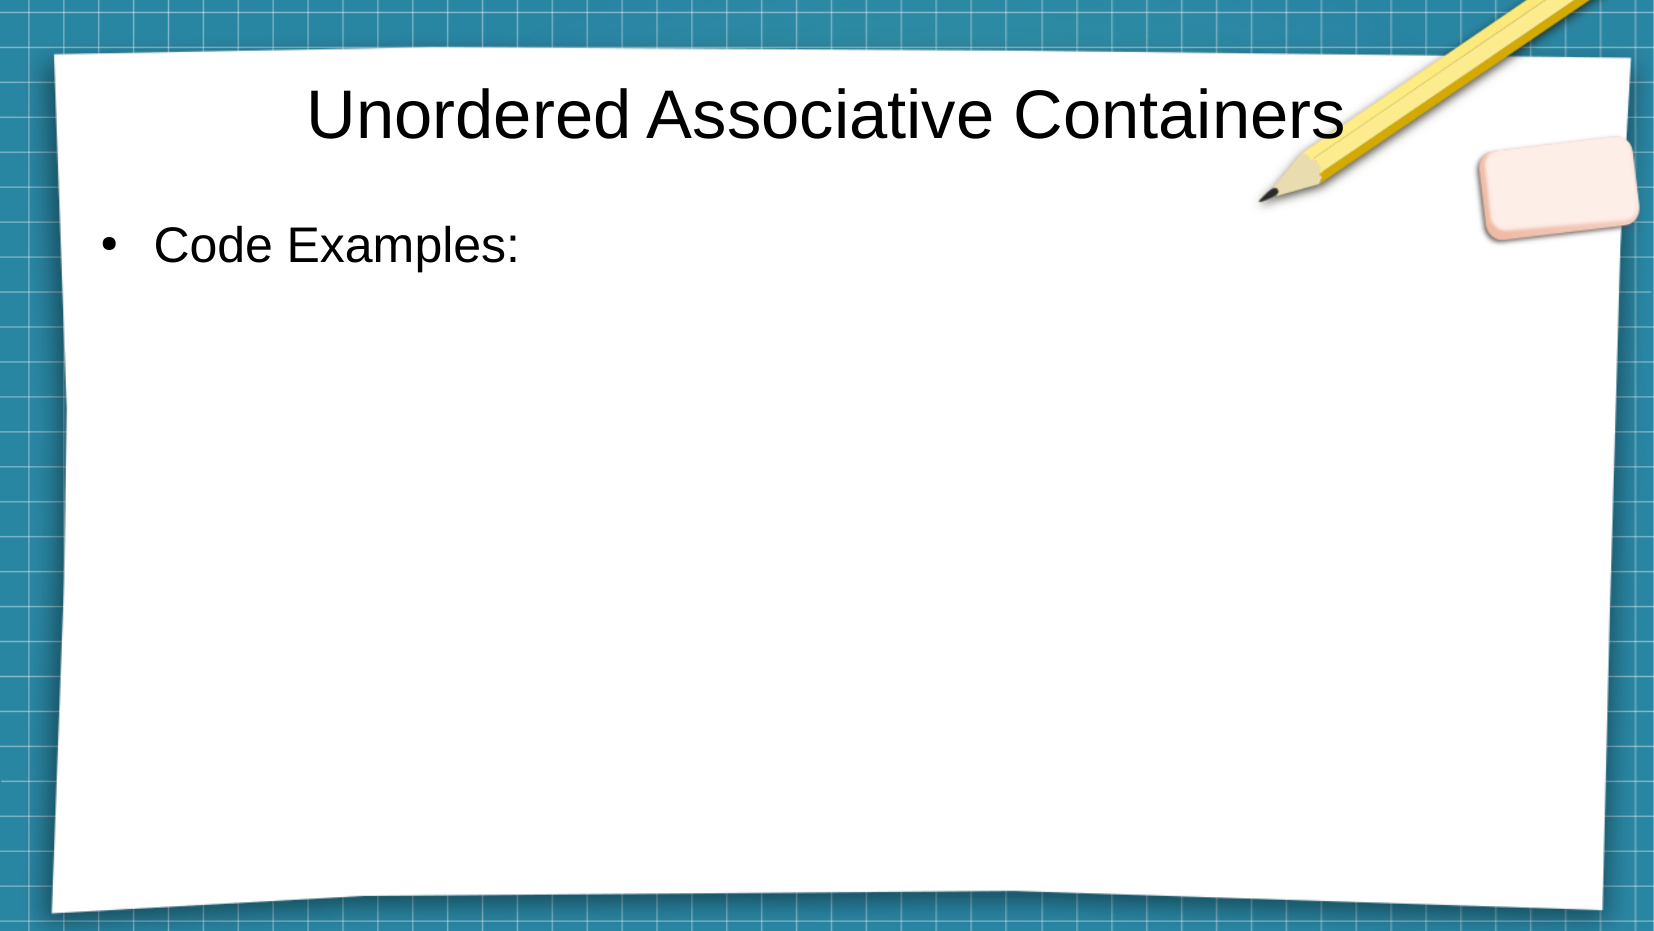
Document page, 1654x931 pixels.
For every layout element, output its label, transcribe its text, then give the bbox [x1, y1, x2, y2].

title Unordered Associative Containers [82, 37, 1571, 193]
list Code Examples: [82, 217, 1571, 758]
picture [0, 0, 1654, 931]
